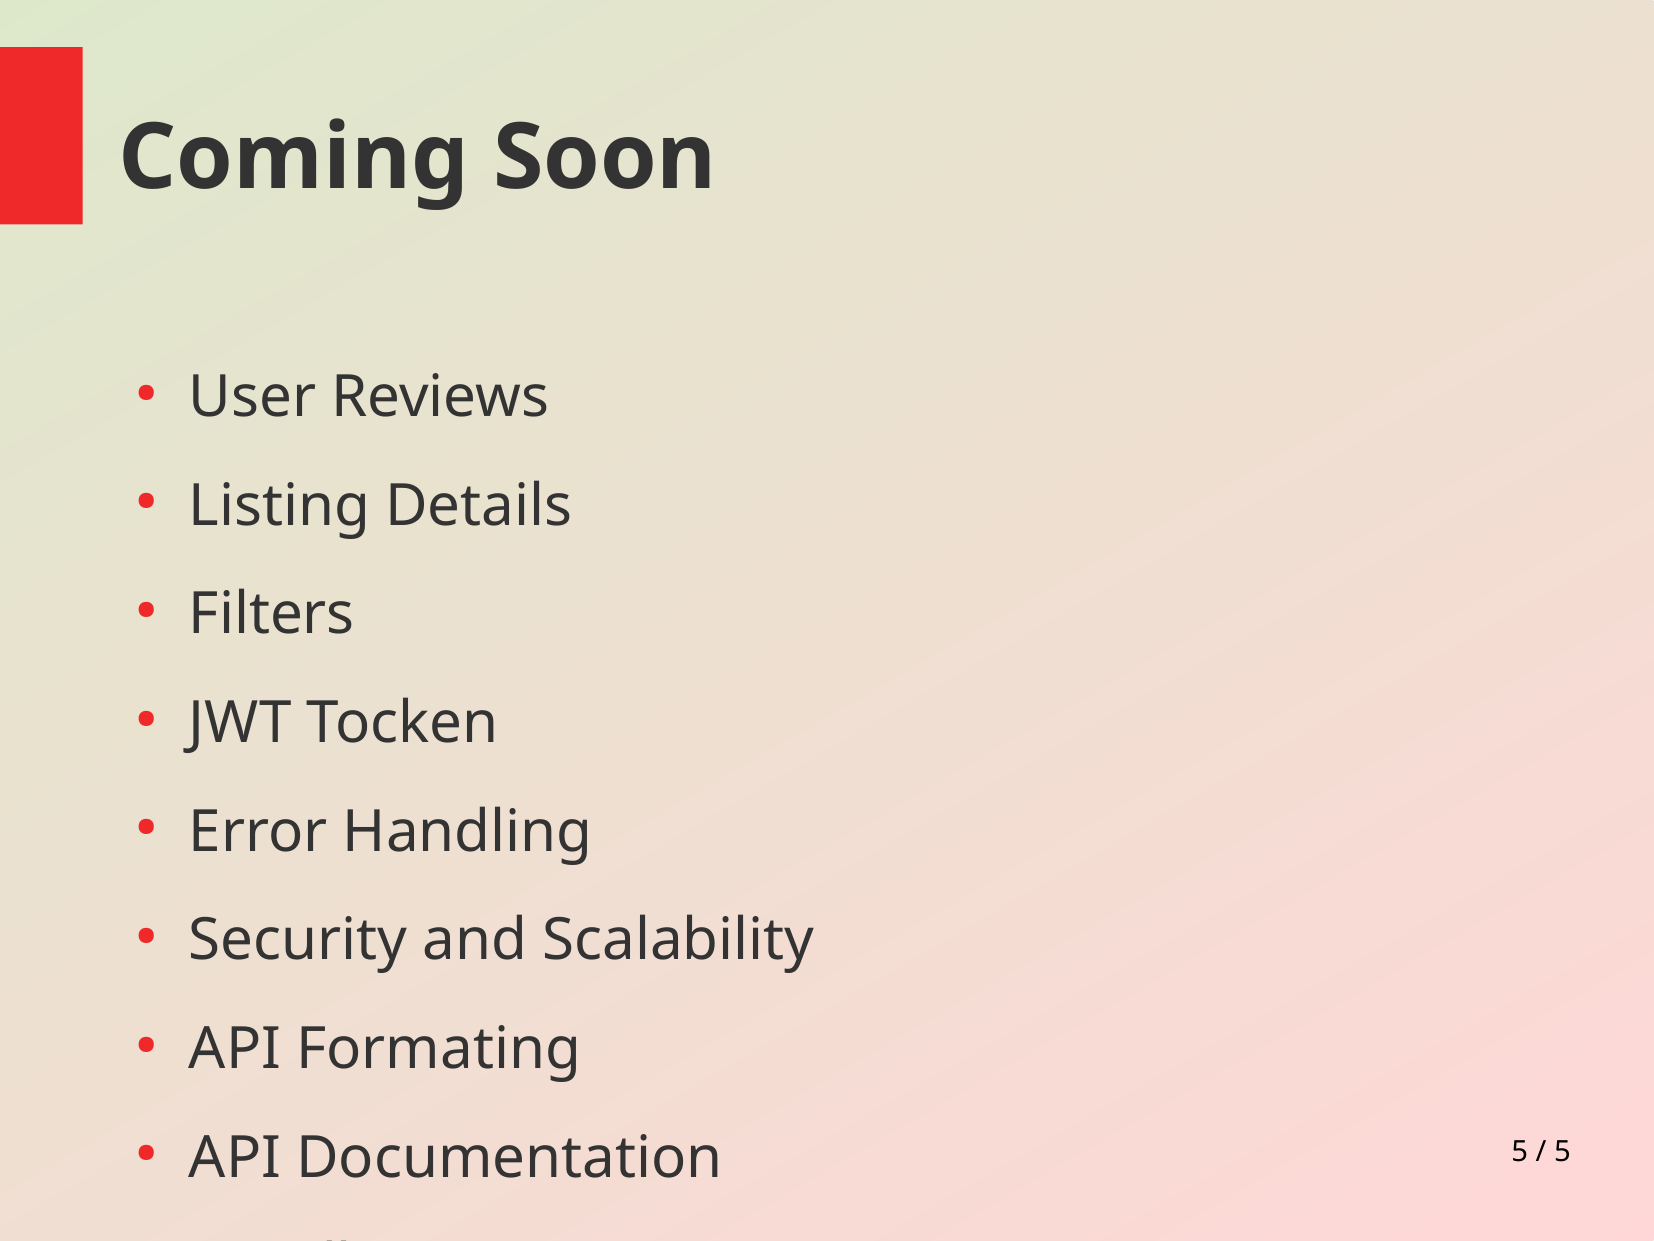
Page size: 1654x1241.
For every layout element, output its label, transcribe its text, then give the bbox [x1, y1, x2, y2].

title Coming Soon [118, 49, 1571, 257]
list User Reviews Listing Details Filters JWT Tocken Error Handling Security and Scalability API Formating API Documentation Handling Request Parameter [118, 354, 1536, 1074]
